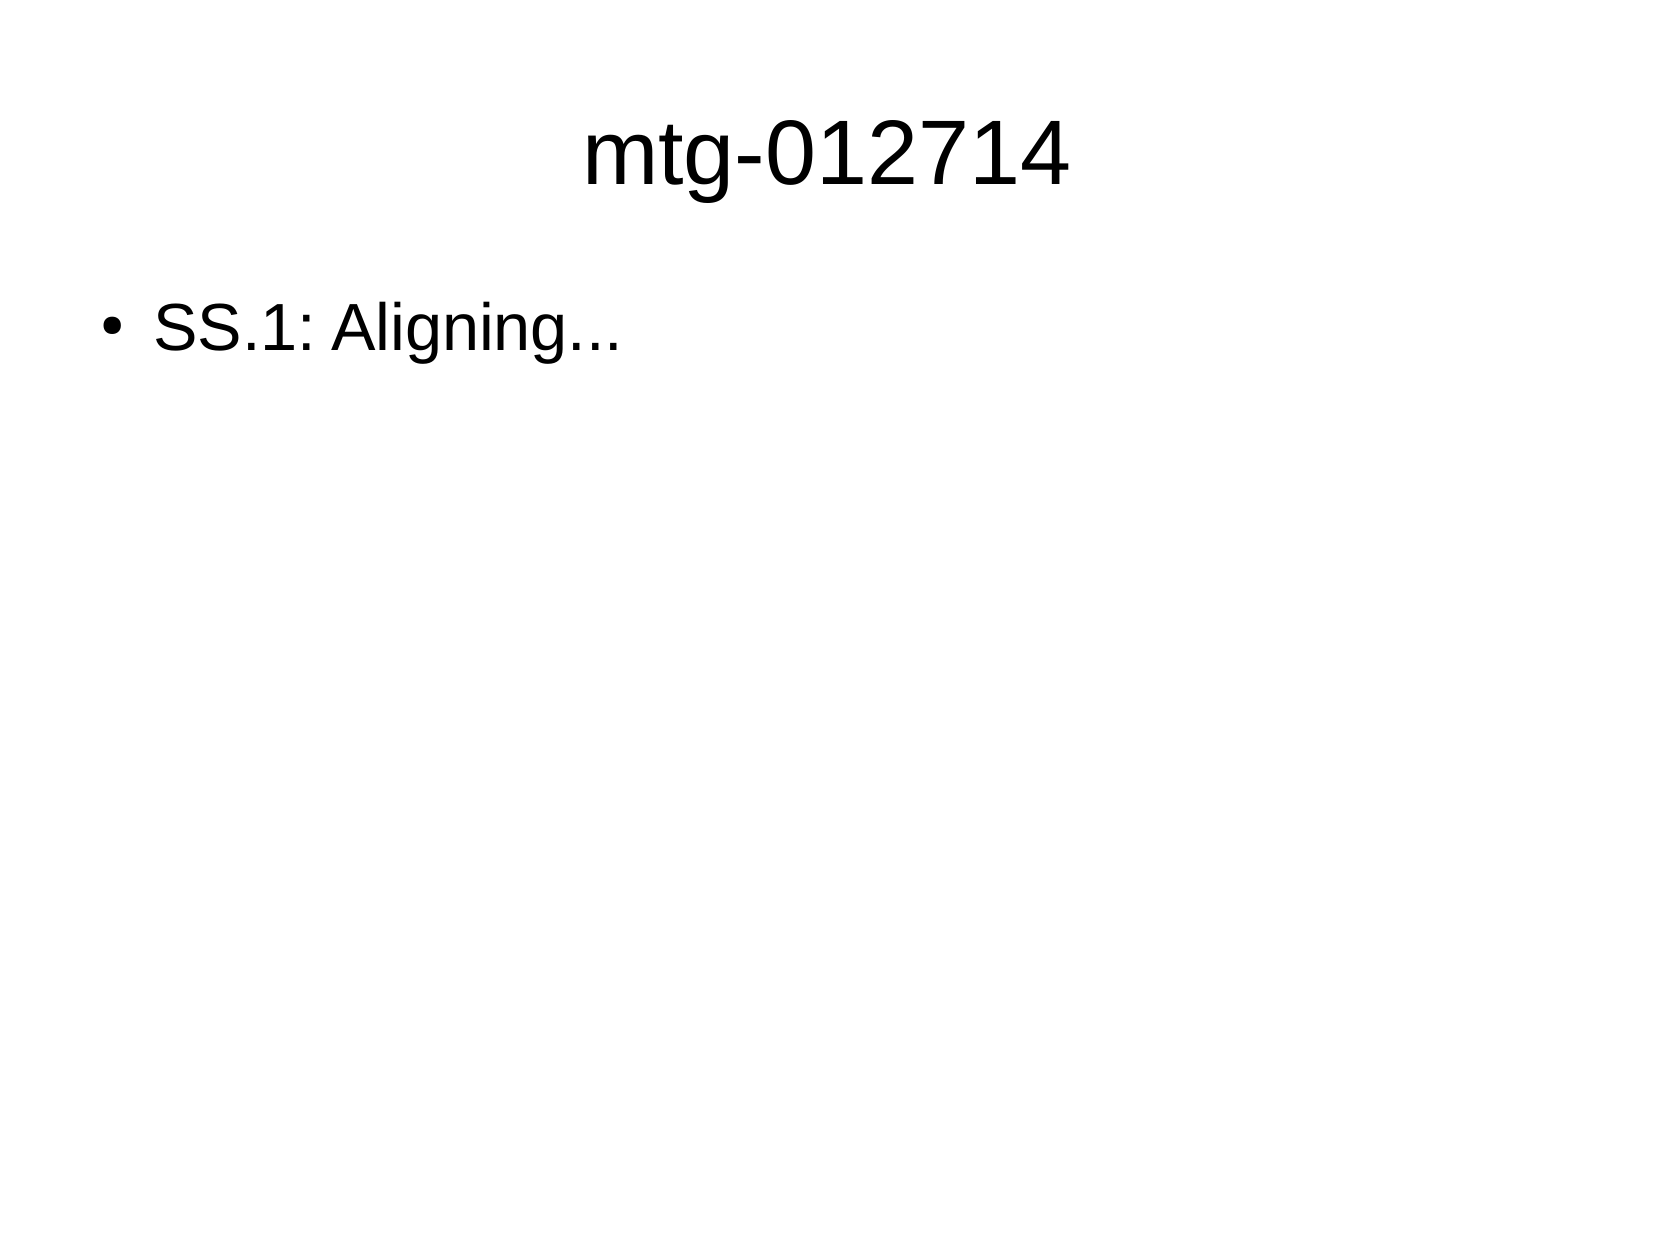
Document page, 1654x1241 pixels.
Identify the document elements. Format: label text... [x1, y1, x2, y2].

list SS.1: Aligning... [82, 290, 1538, 1010]
title mtg-012714 [82, 49, 1571, 257]
